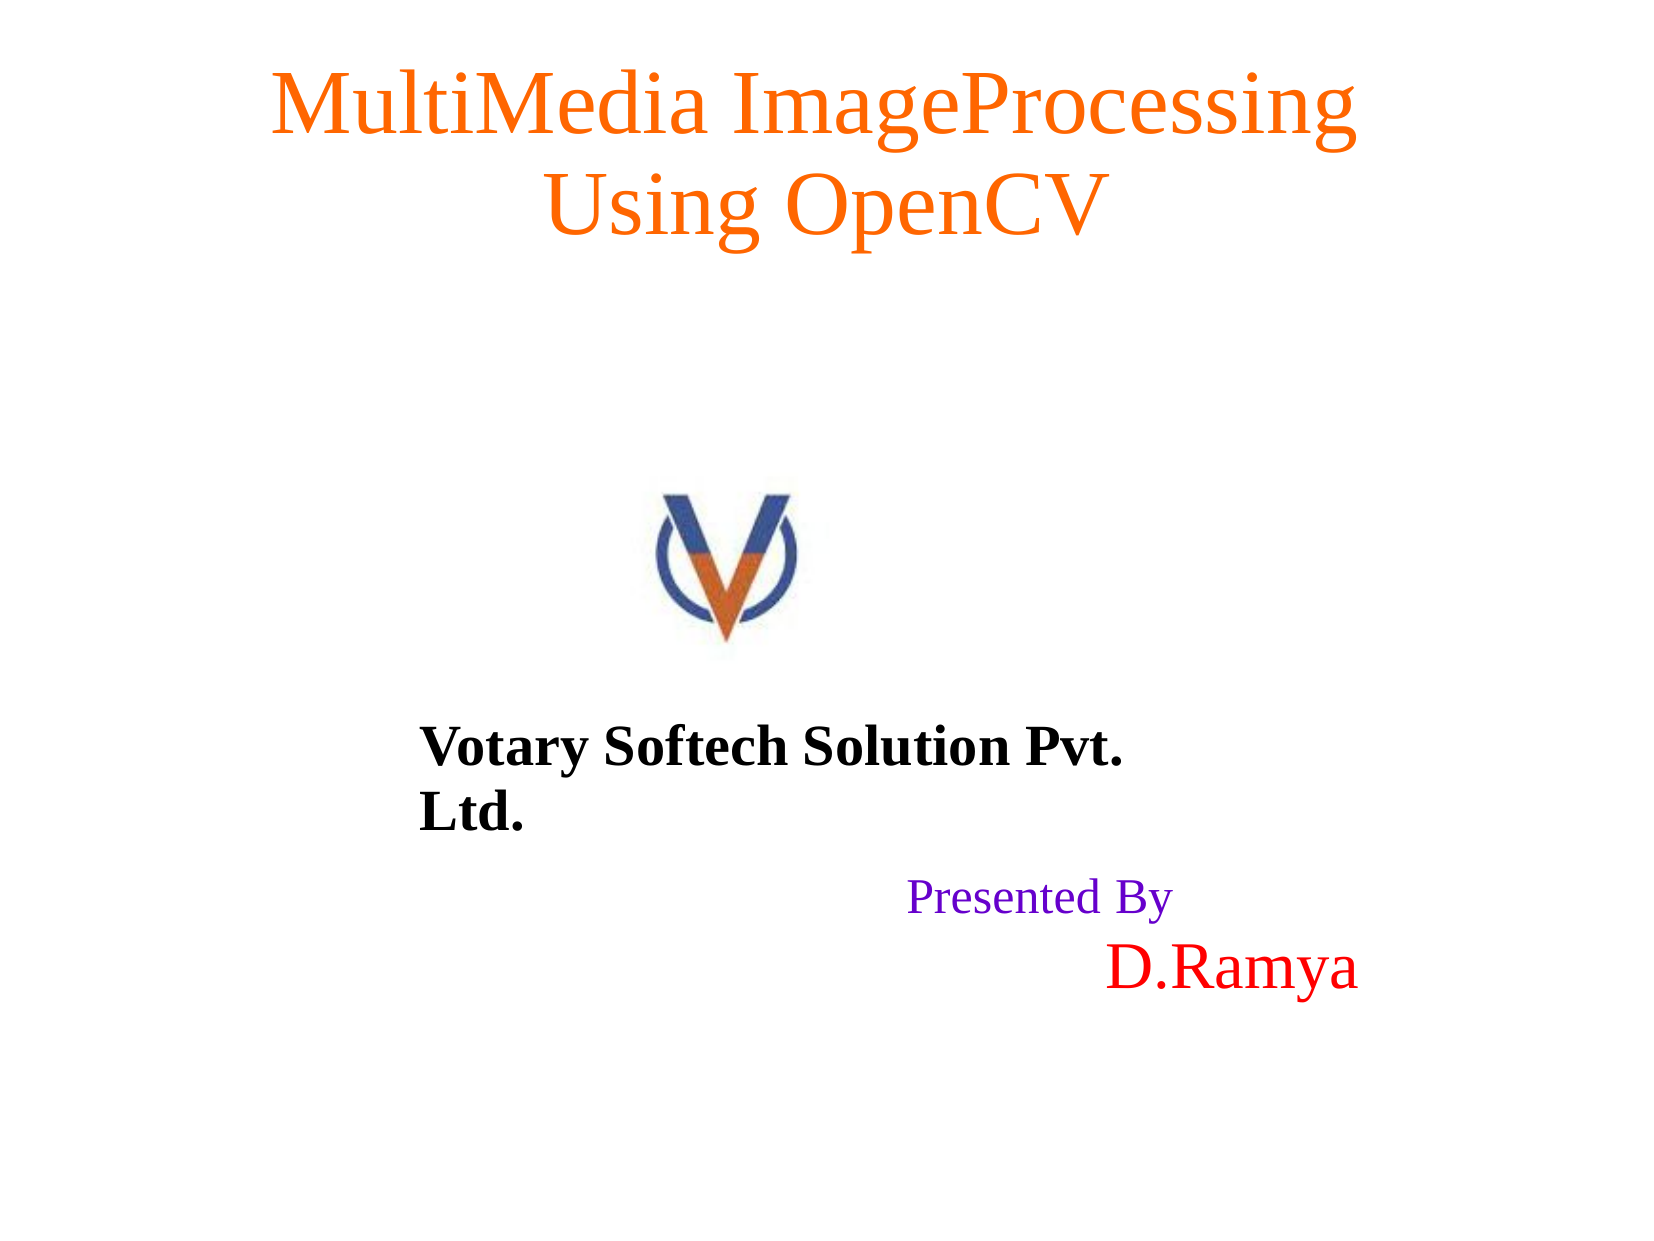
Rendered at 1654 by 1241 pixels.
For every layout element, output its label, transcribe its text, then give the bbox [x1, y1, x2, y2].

title MultiMedia ImageProcessing Using OpenCV [82, 49, 1571, 257]
subtitle Presented By D.Ramya [82, 290, 1571, 1010]
picture [555, 401, 898, 576]
text_box Votary Softech Solution Pvt. Ltd. [405, 576, 1259, 786]
